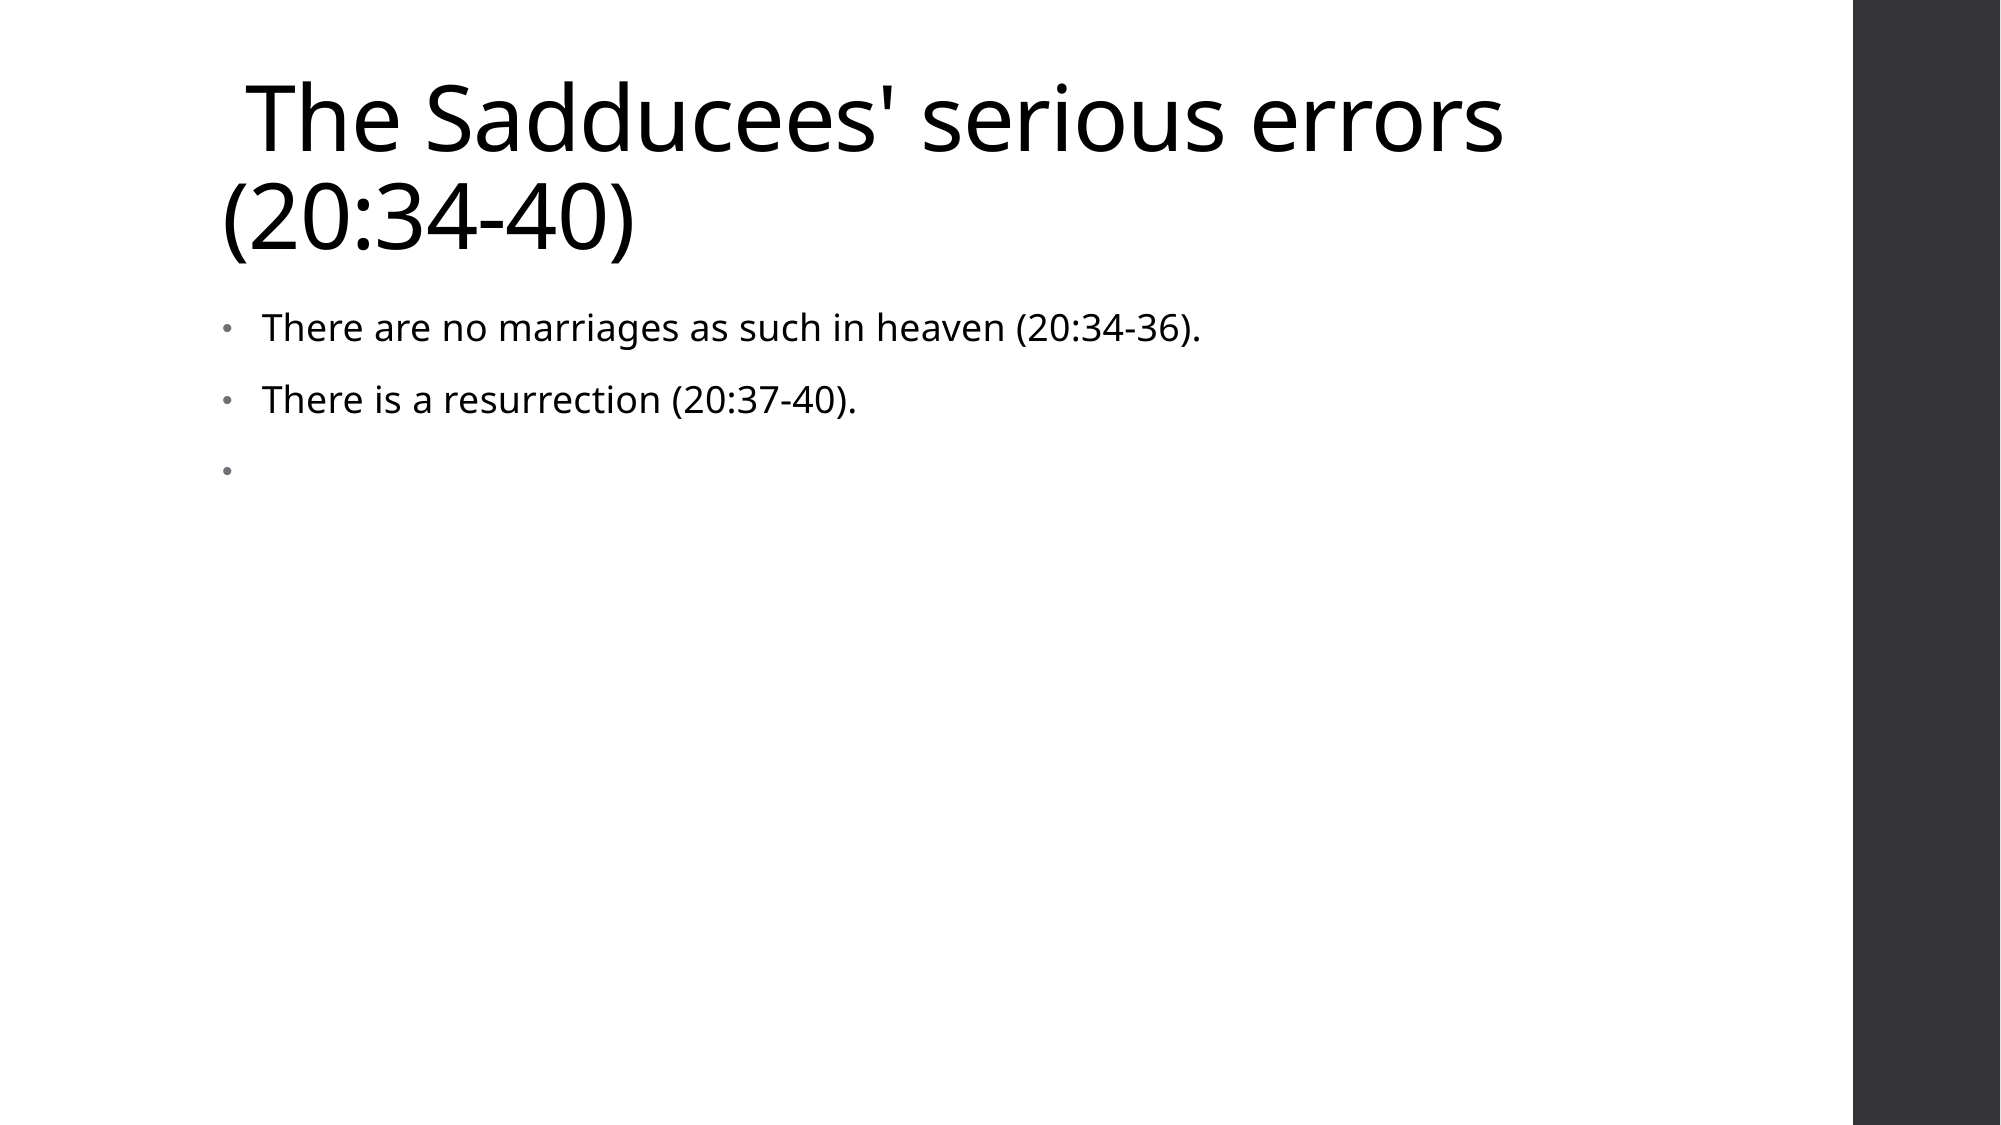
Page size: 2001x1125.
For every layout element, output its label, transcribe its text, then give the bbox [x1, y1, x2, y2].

list There are no marriages as such in heaven (20:34-36). There is a resurrection (20:37-40). [206, 299, 1617, 1014]
title The Sadducees' serious errors (20:34-40) [206, 60, 1797, 278]
